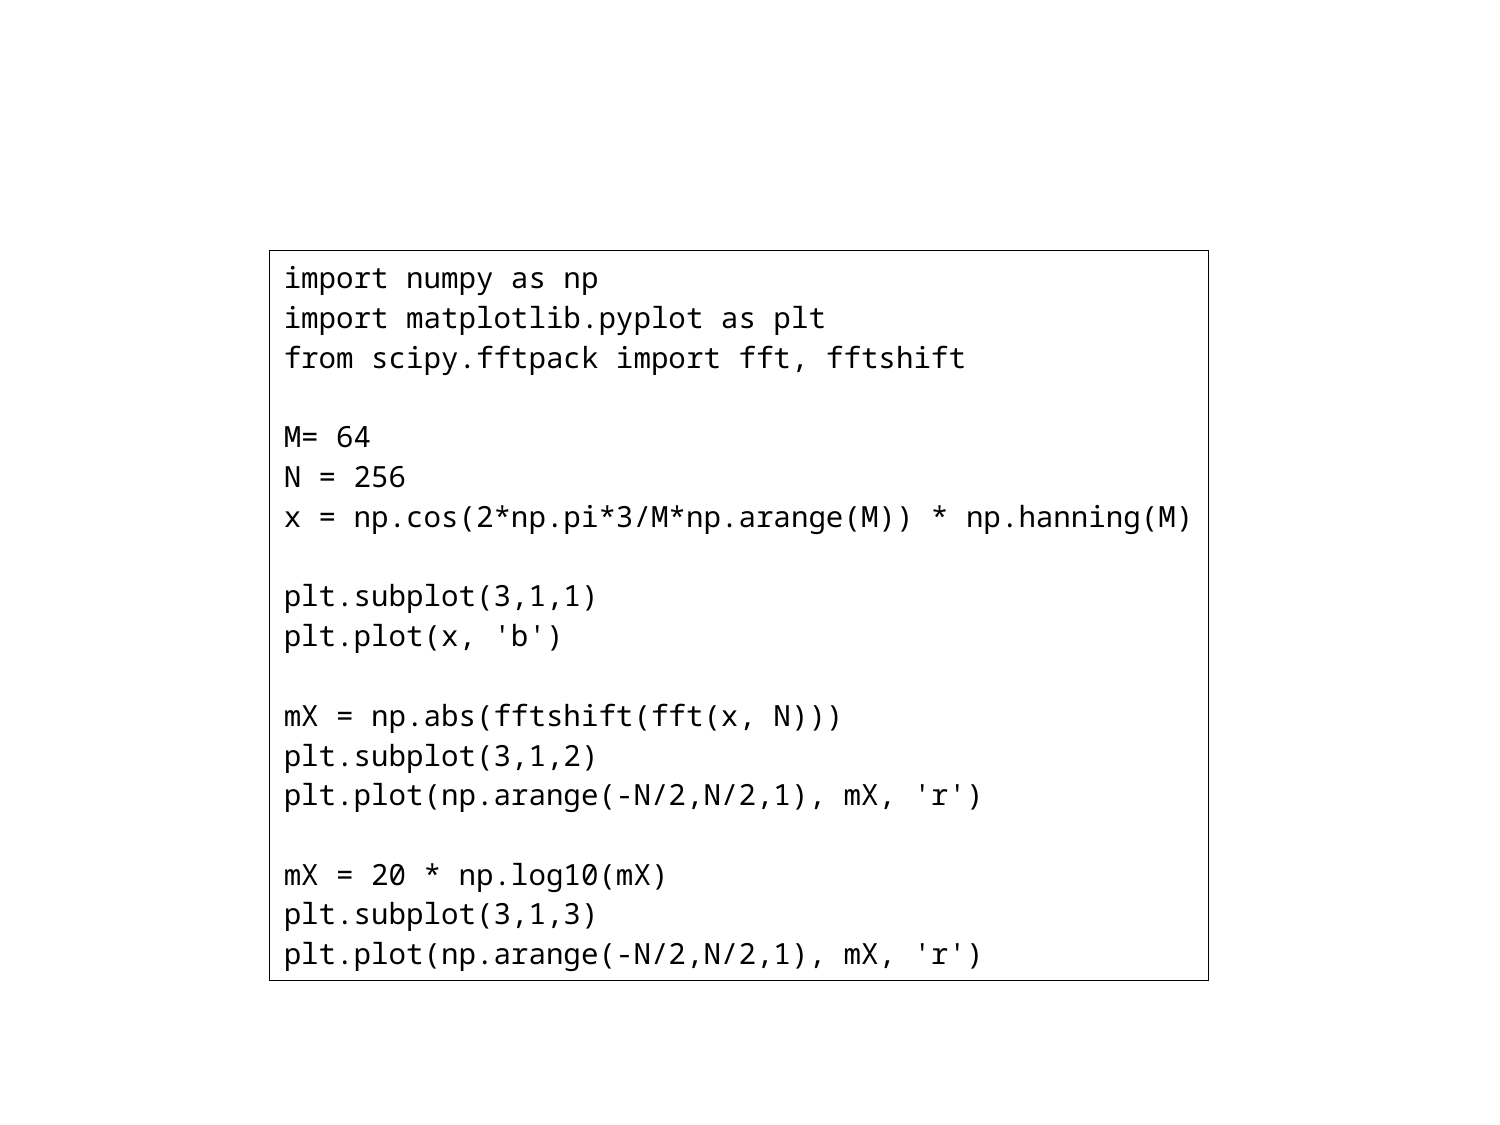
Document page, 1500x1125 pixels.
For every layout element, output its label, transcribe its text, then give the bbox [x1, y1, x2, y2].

text_box import numpy as np import matplotlib.pyplot as plt from scipy.fftpack import fft, fftshift M= 64 N = 256 x = np.cos(2*np.pi*3/M*np.arange(M)) * np.hanning(M) plt.subplot(3,1,1) plt.plot(x, 'b') mX = np.abs(fftshift(fft(x, N))) plt.subplot(3,1,2) plt.plot(np.arange(-N/2,N/2,1), mX, 'r') mX = 20 * np.log10(mX) plt.subplot(3,1,3) plt.plot(np.arange(-N/2,N/2,1), mX, 'r') [269, 250, 1209, 793]
